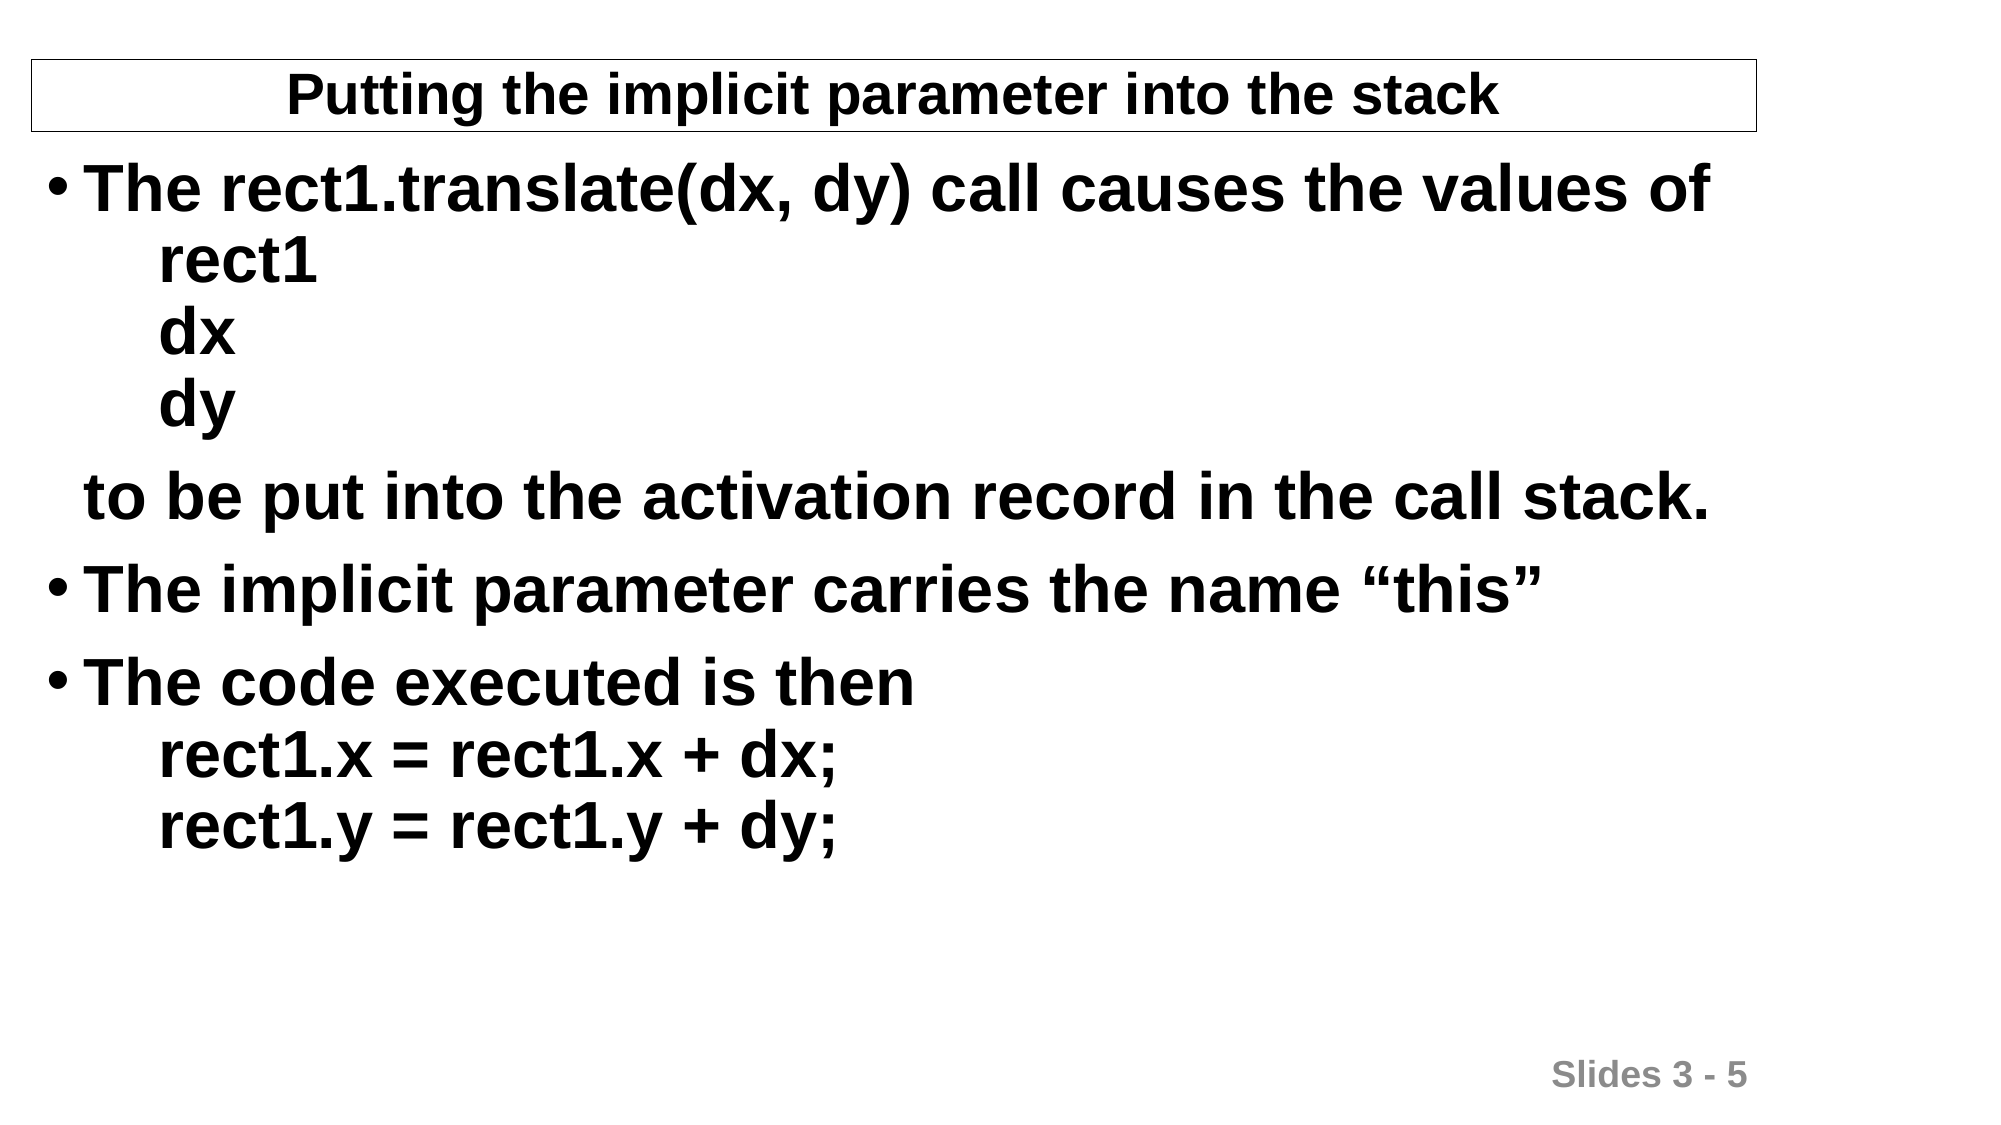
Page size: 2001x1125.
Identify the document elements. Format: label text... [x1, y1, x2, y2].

list The rect1.translate(dx, dy) call causes the values of rect1 dx dy to be put into the activation record in the call stack. The implicit parameter carries the name “this” The code executed is then rect1.x = rect1.x + dx; rect1.y = rect1.y + dy; [31, 145, 1757, 1098]
title Putting the implicit parameter into the stack [31, 59, 1757, 132]
slide_number Slides 3 - 8 [1312, 1042, 1763, 1103]
